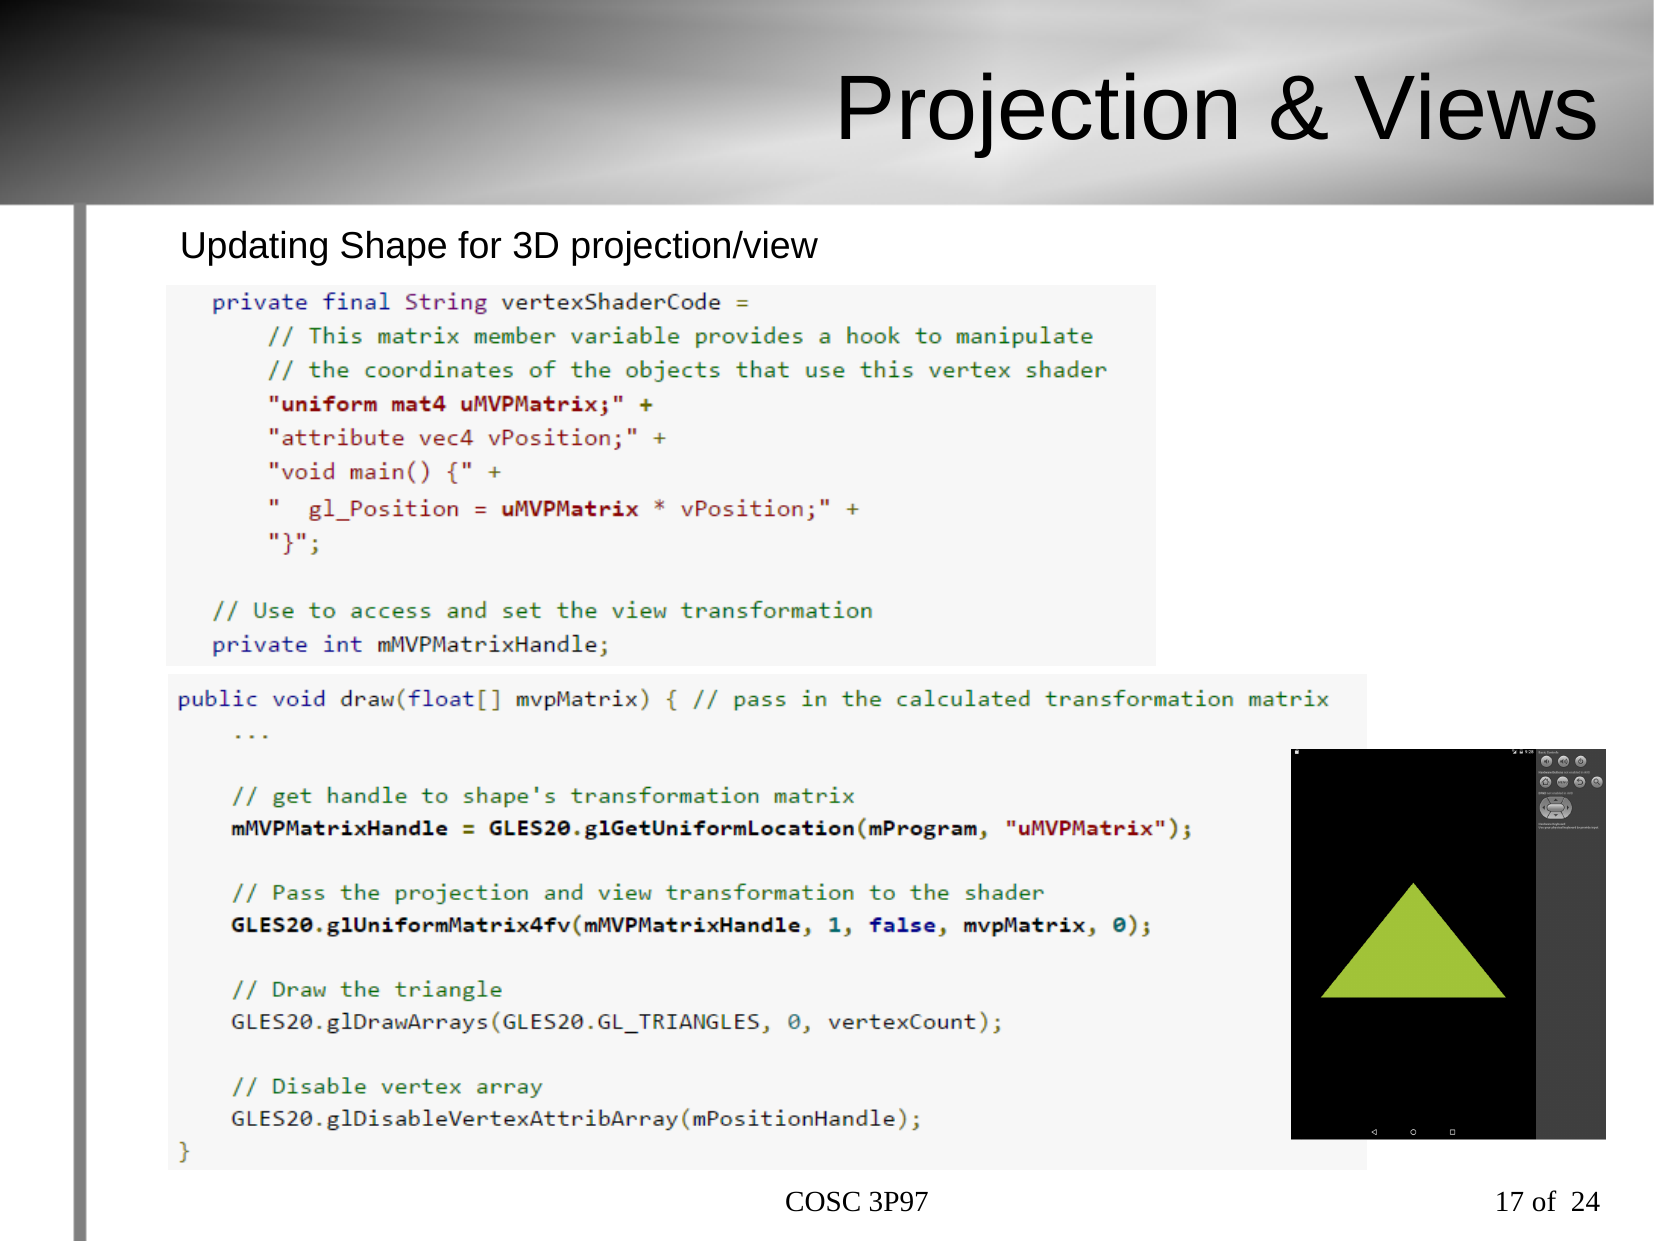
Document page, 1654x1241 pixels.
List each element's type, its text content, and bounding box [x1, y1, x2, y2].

picture [0, 0, 1654, 1241]
text_box Updating Shape for 3D projection/view [165, 217, 833, 275]
title Projection & Views [112, 13, 1601, 201]
